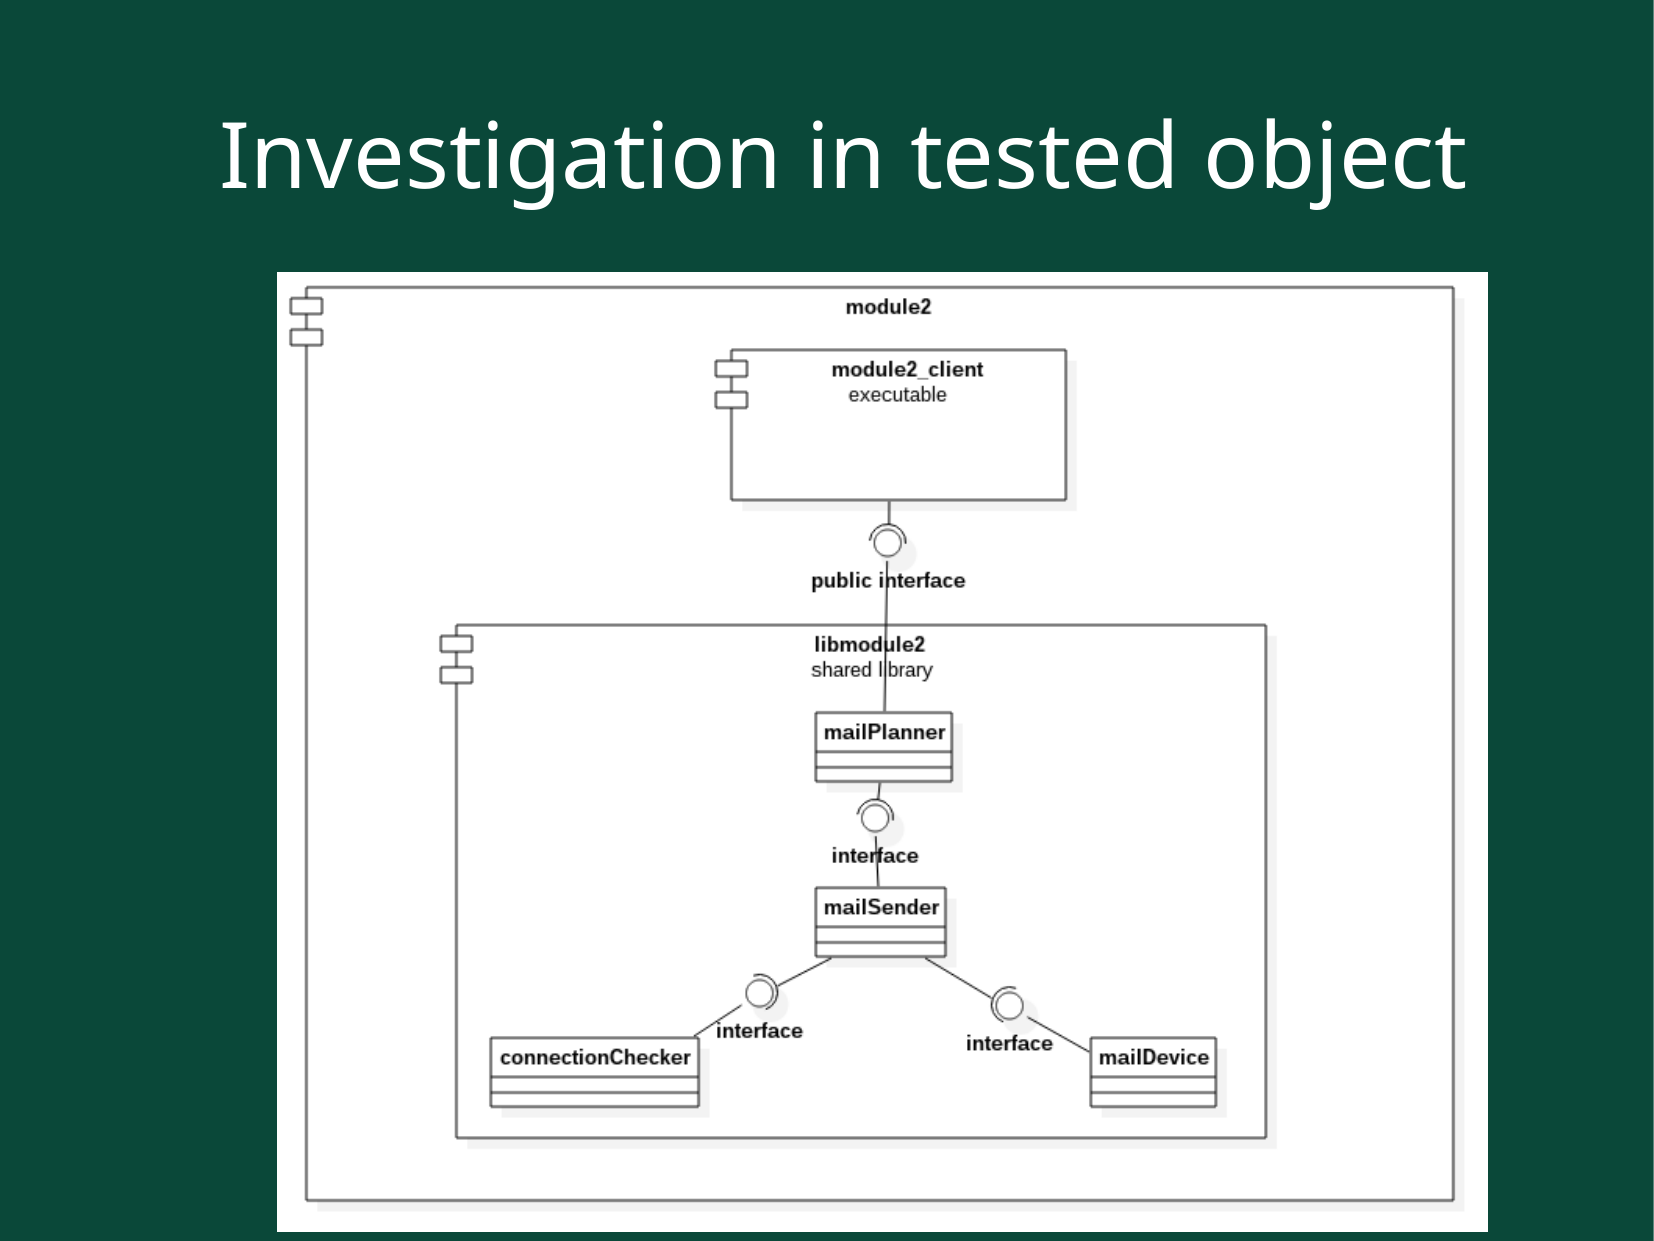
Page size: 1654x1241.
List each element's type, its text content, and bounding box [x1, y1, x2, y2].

title Investigation in tested object [82, 49, 1571, 257]
picture [0, 0, 1654, 1241]
